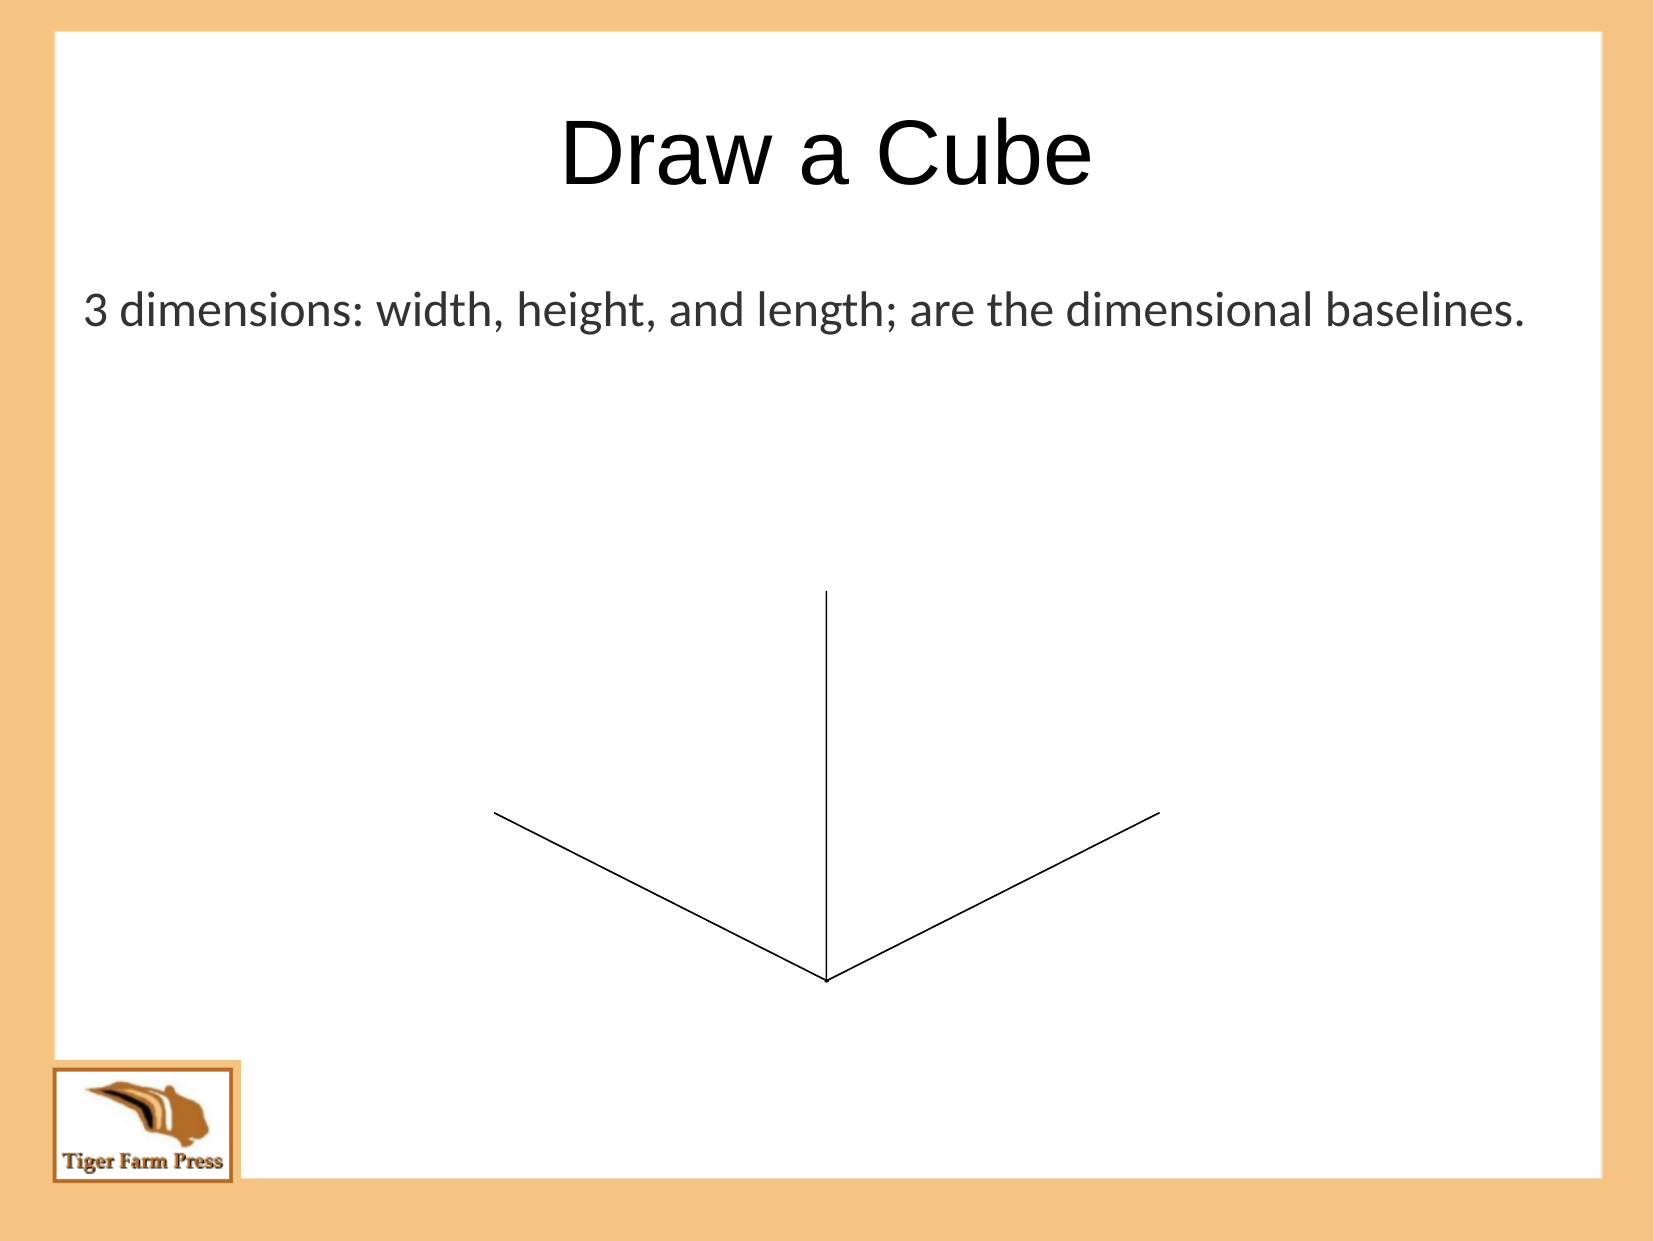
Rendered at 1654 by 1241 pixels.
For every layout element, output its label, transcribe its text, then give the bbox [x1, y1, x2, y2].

picture [0, 0, 1654, 1241]
list 3 dimensions: width, height, and length; are the dimensional baselines. [82, 290, 1572, 1109]
title Draw a Cube [82, 49, 1572, 257]
